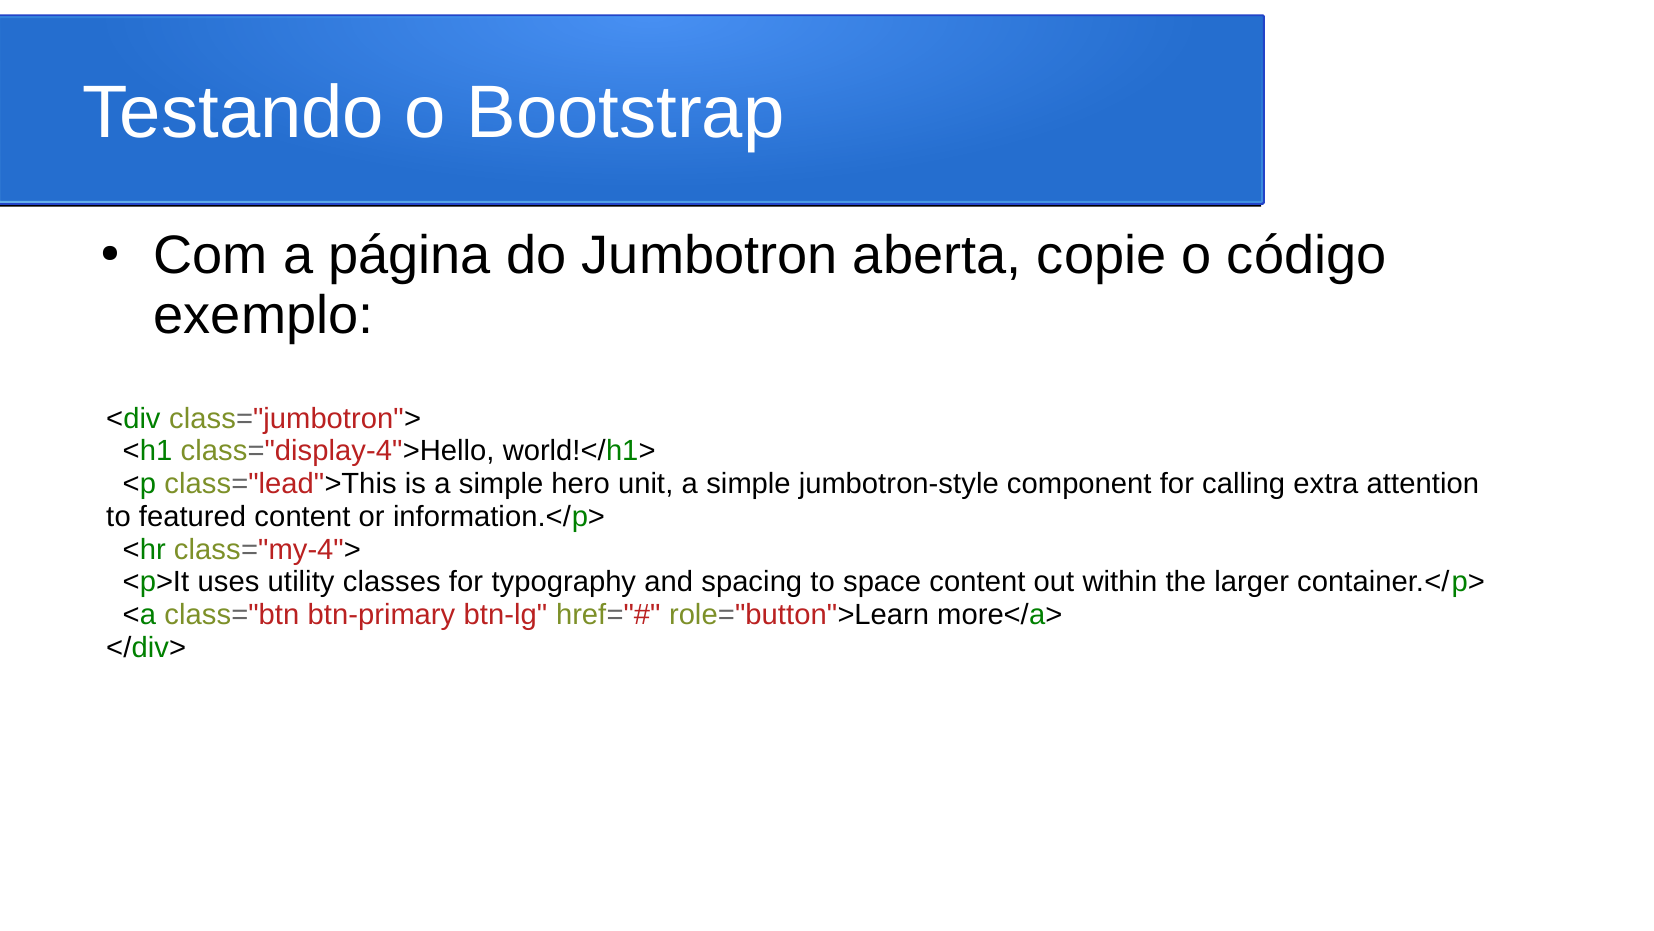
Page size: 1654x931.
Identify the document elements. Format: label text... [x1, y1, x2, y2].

text_box <div class="jumbotron"> <h1 class="display-4">Hello, world!</h1> <p class="lead">This is a simple hero unit, a simple jumbotron-style component for calling extra attention to featured content or information.</p> <hr class="my-4"> <p>It uses utility classes for typography and spacing to space content out within the larger container.</p> <a class="btn btn-primary btn-lg" href="#" role="button">Learn more</a> </div> [106, 401, 1489, 697]
title Testando o Bootstrap [82, 35, 1235, 189]
list Com a página do Jumbotron aberta, copie o código exemplo: [82, 224, 1571, 764]
